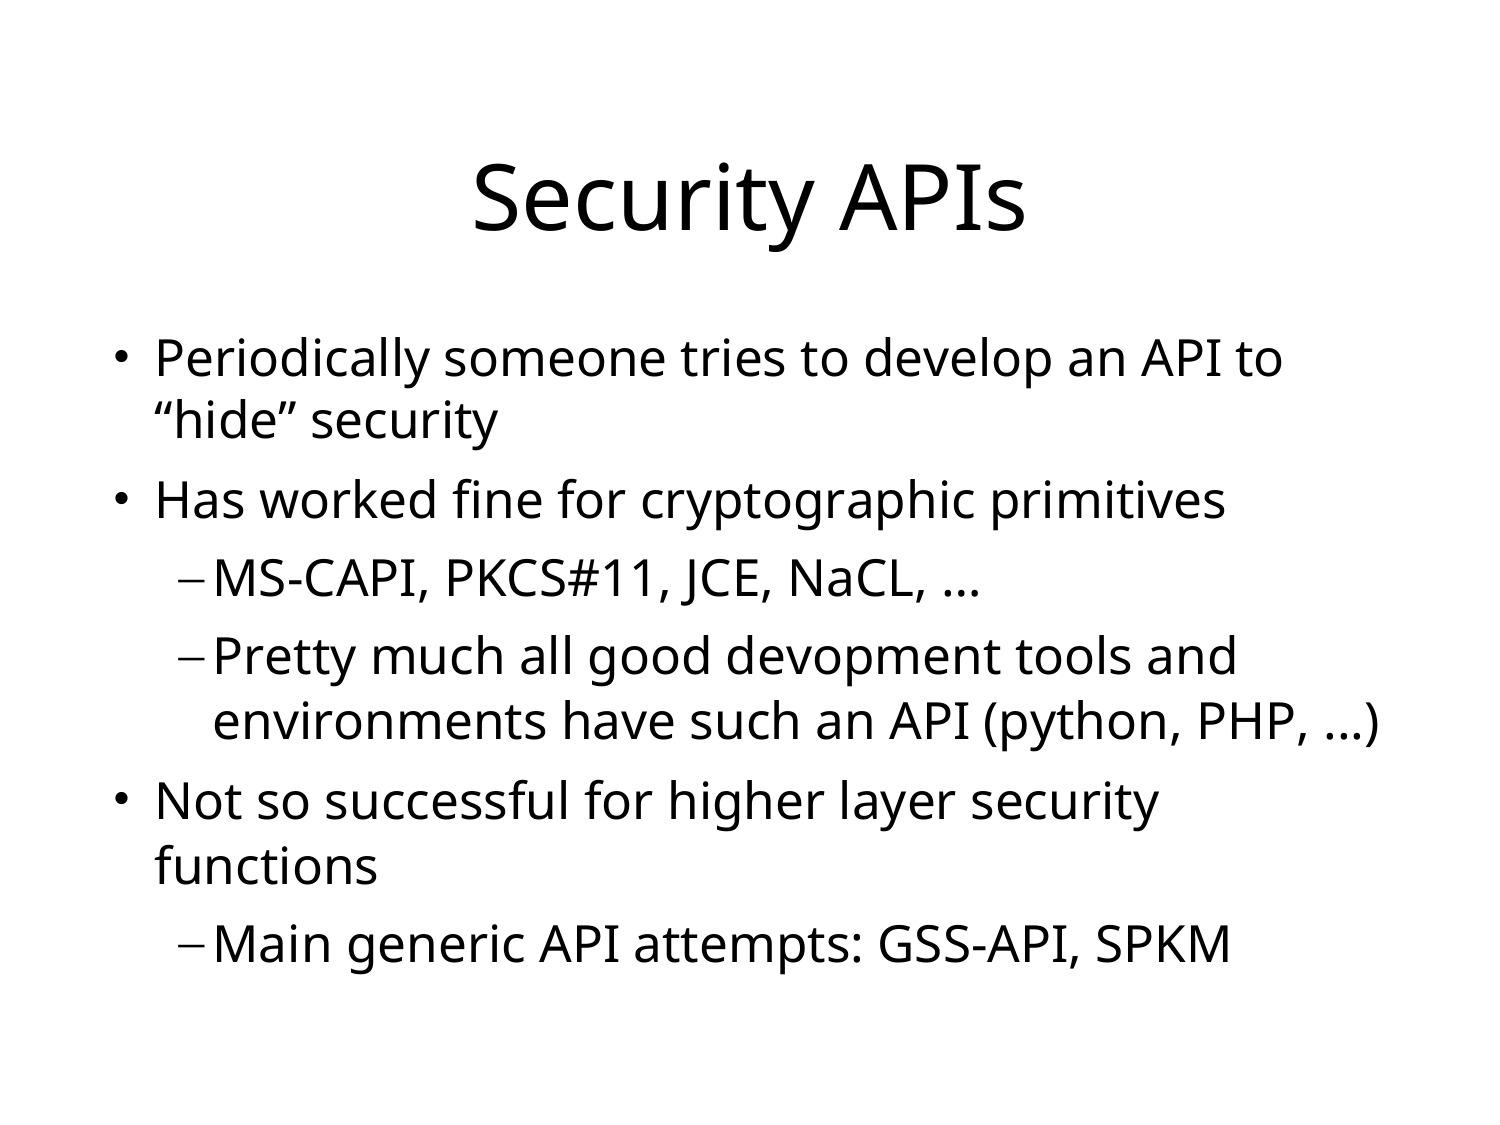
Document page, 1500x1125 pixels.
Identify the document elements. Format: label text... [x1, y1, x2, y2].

title Security APIs [112, 80, 1388, 308]
list Periodically someone tries to develop an API to “hide” security Has worked fine for cryptographic primitives MS-CAPI, PKCS#11, JCE, NaCL, … Pretty much all good devopment tools and environments have such an API (python, PHP, ...) Not so successful for higher layer security functions Main generic API attempts: GSS-API, SPKM [112, 324, 1388, 1039]
